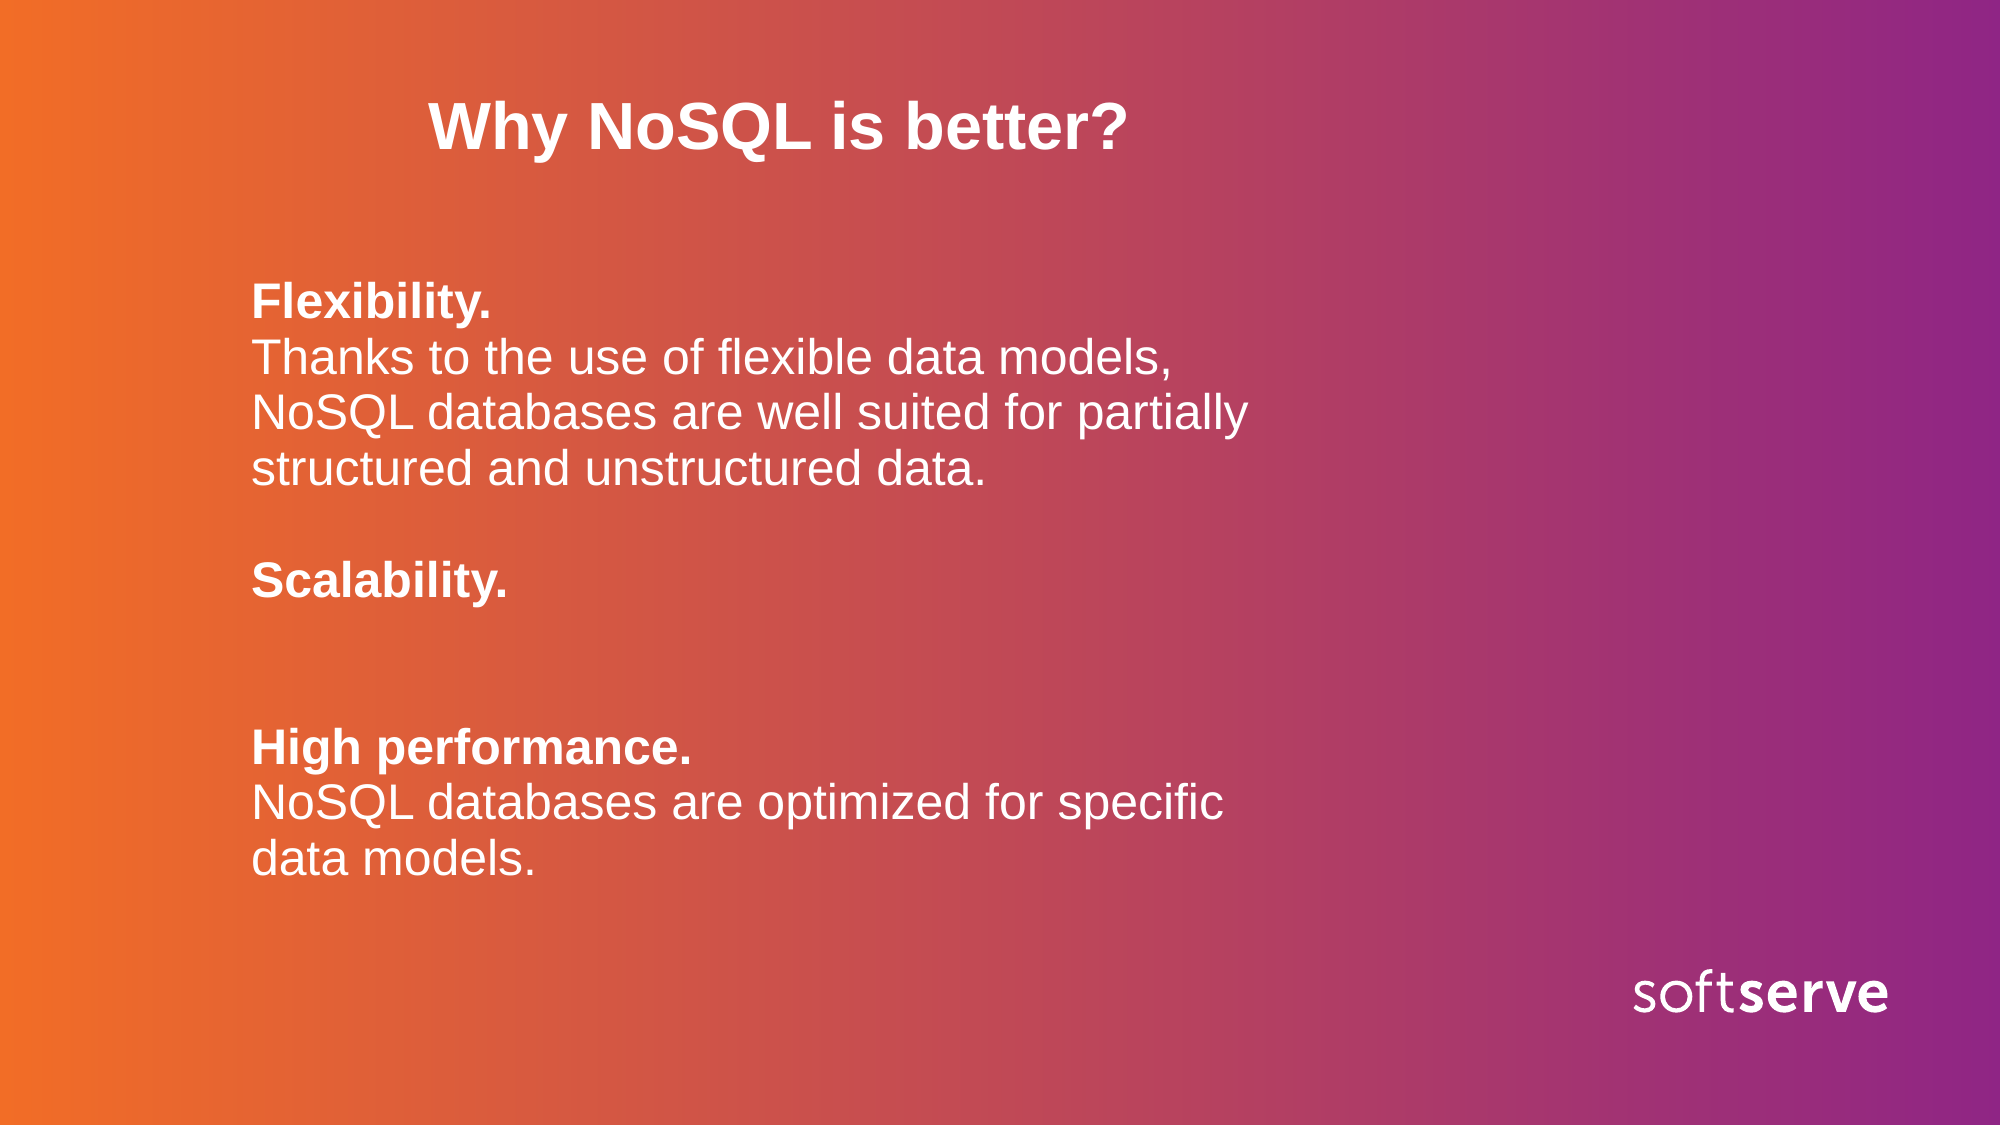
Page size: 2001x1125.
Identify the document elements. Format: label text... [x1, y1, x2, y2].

text_box Why NoSQL is better? [413, 88, 1536, 171]
text_box Flexibility. Thanks to the use of flexible data models, NoSQL databases are well suited for partially structured and unstructured data. Scalability. High performance. NoSQL databases are optimized for specific data models. [236, 265, 1300, 894]
